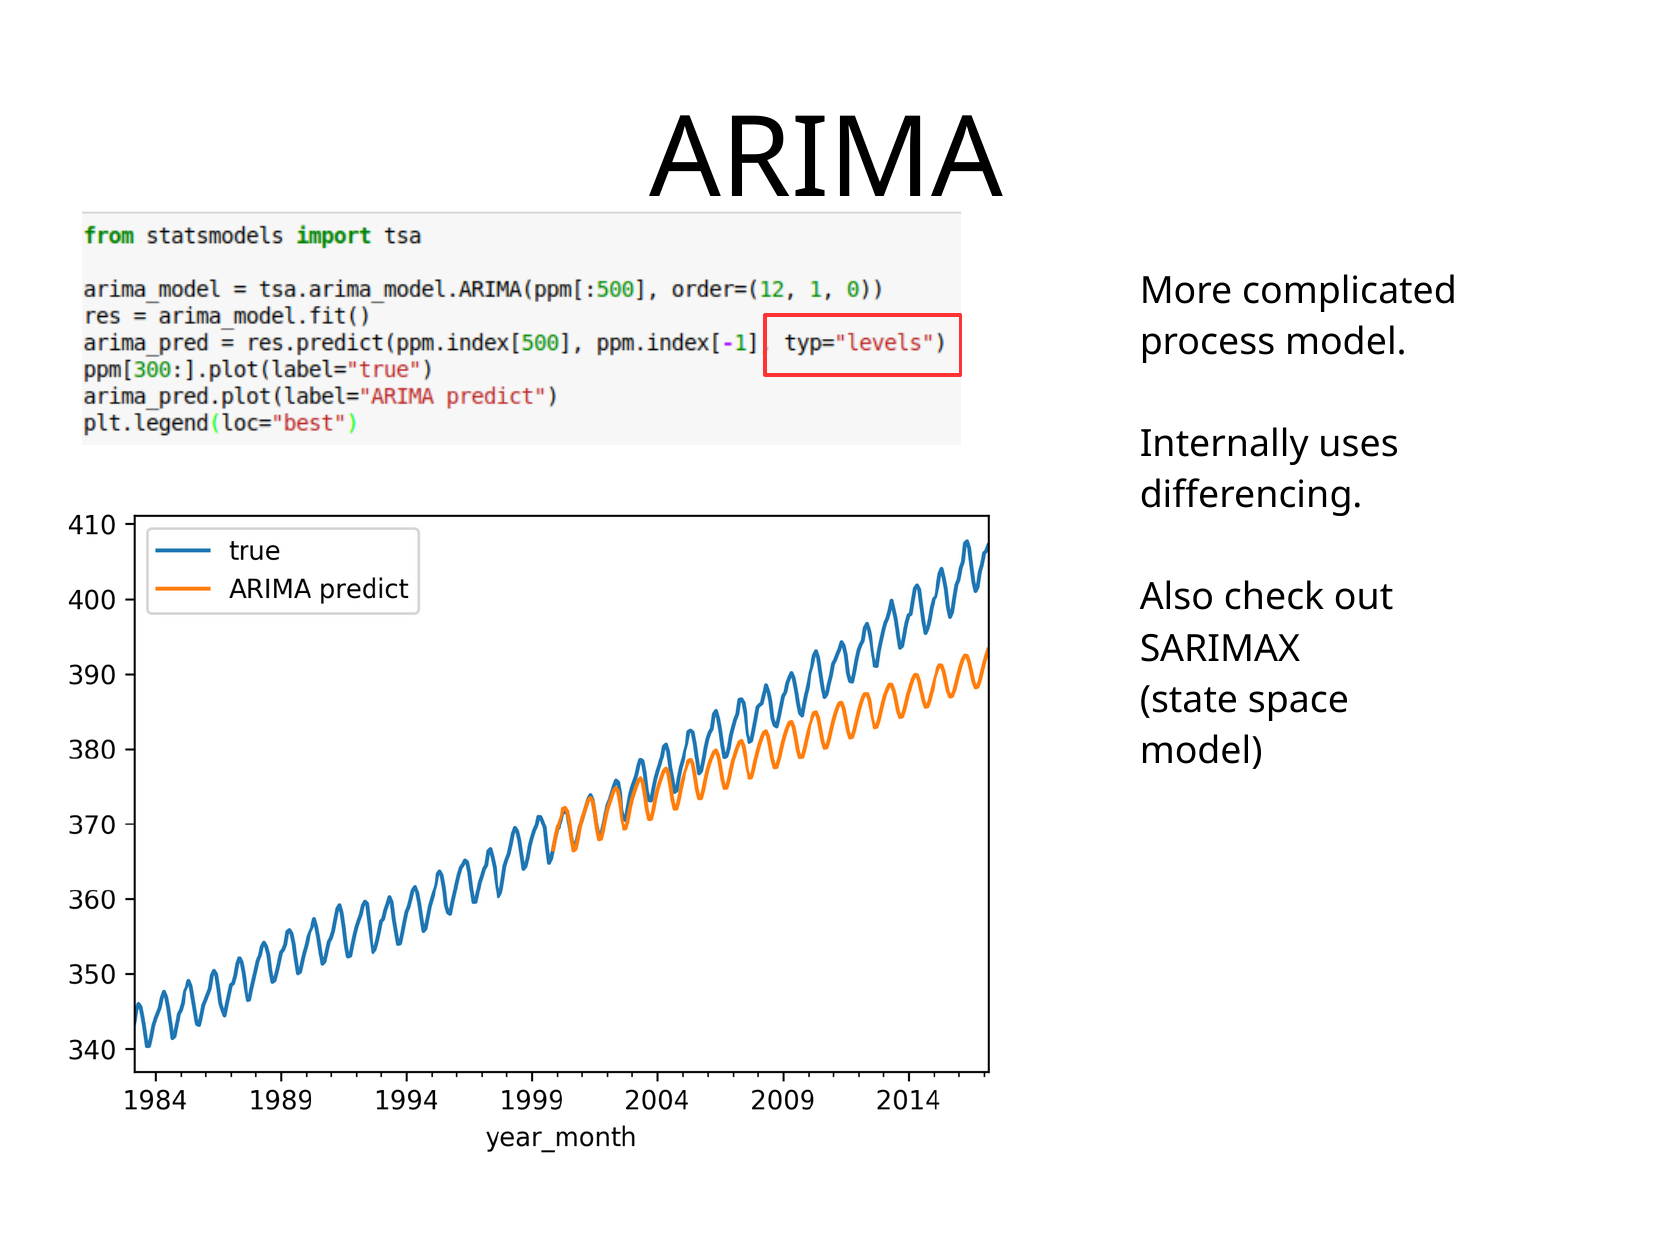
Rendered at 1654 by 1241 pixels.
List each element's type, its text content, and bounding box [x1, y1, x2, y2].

text_box More complicated process model. Internally uses differencing. Also check out SARIMAX (state space model) [1125, 256, 1486, 687]
title ARIMA [82, 49, 1571, 257]
picture [767, 317, 959, 373]
picture [82, 209, 961, 445]
picture [60, 494, 998, 1156]
